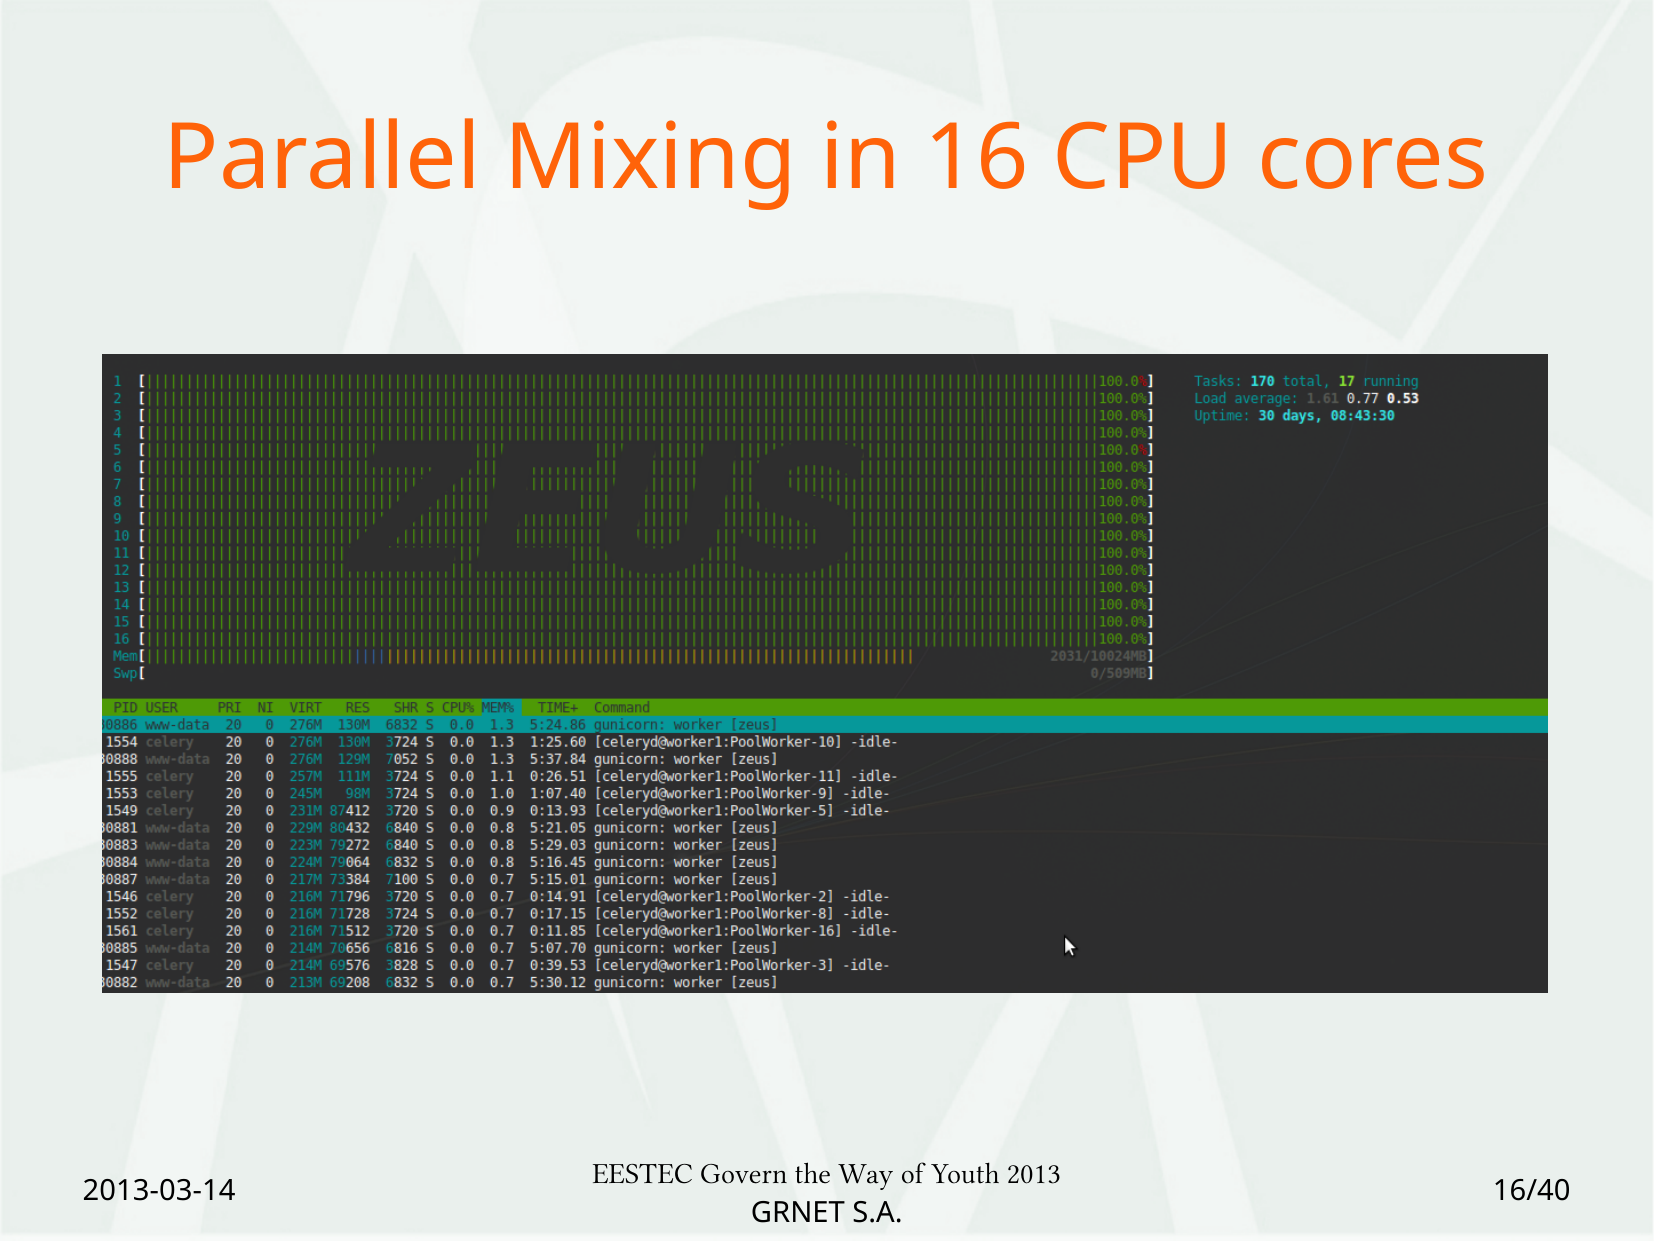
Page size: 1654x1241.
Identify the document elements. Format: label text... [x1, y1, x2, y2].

title Parallel Mixing in 16 CPU cores [82, 49, 1571, 257]
picture [0, 0, 1654, 1241]
